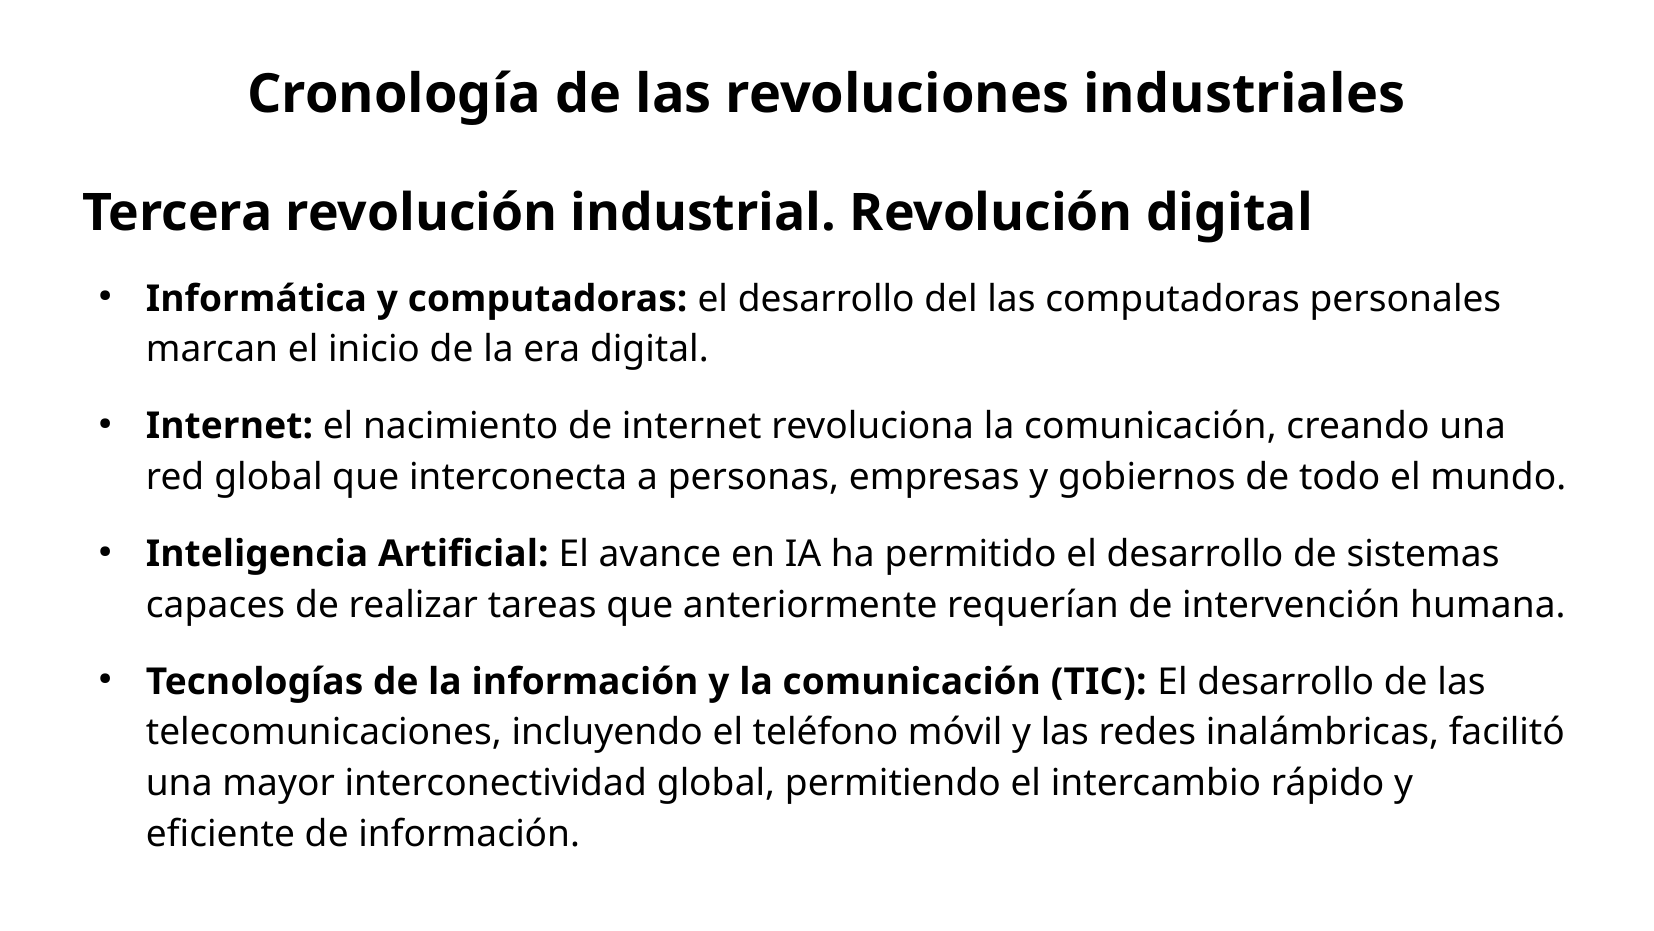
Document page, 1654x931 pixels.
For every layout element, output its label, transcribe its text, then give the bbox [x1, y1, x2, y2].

title Cronología de las revoluciones industriales [82, 13, 1571, 169]
list Tercera revolución industrial. Revolución digital Informática y computadoras: el desarrollo del las computadoras personales marcan el inicio de la era digital. Internet: el nacimiento de internet revoluciona la comunicación, creando una red global que interconecta a personas, empresas y gobiernos de todo el mundo. Inteligencia Artificial: El avance en IA ha permitido el desarrollo de sistemas capaces de realizar tareas que anteriormente requerían de intervención humana. Tecnologías de la información y la comunicación (TIC): El desarrollo de las telecomunicaciones, incluyendo el teléfono móvil y las redes inalámbricas, facilitó una mayor interconectividad global, permitiendo el intercambio rápido y eficiente de información. [82, 174, 1571, 869]
